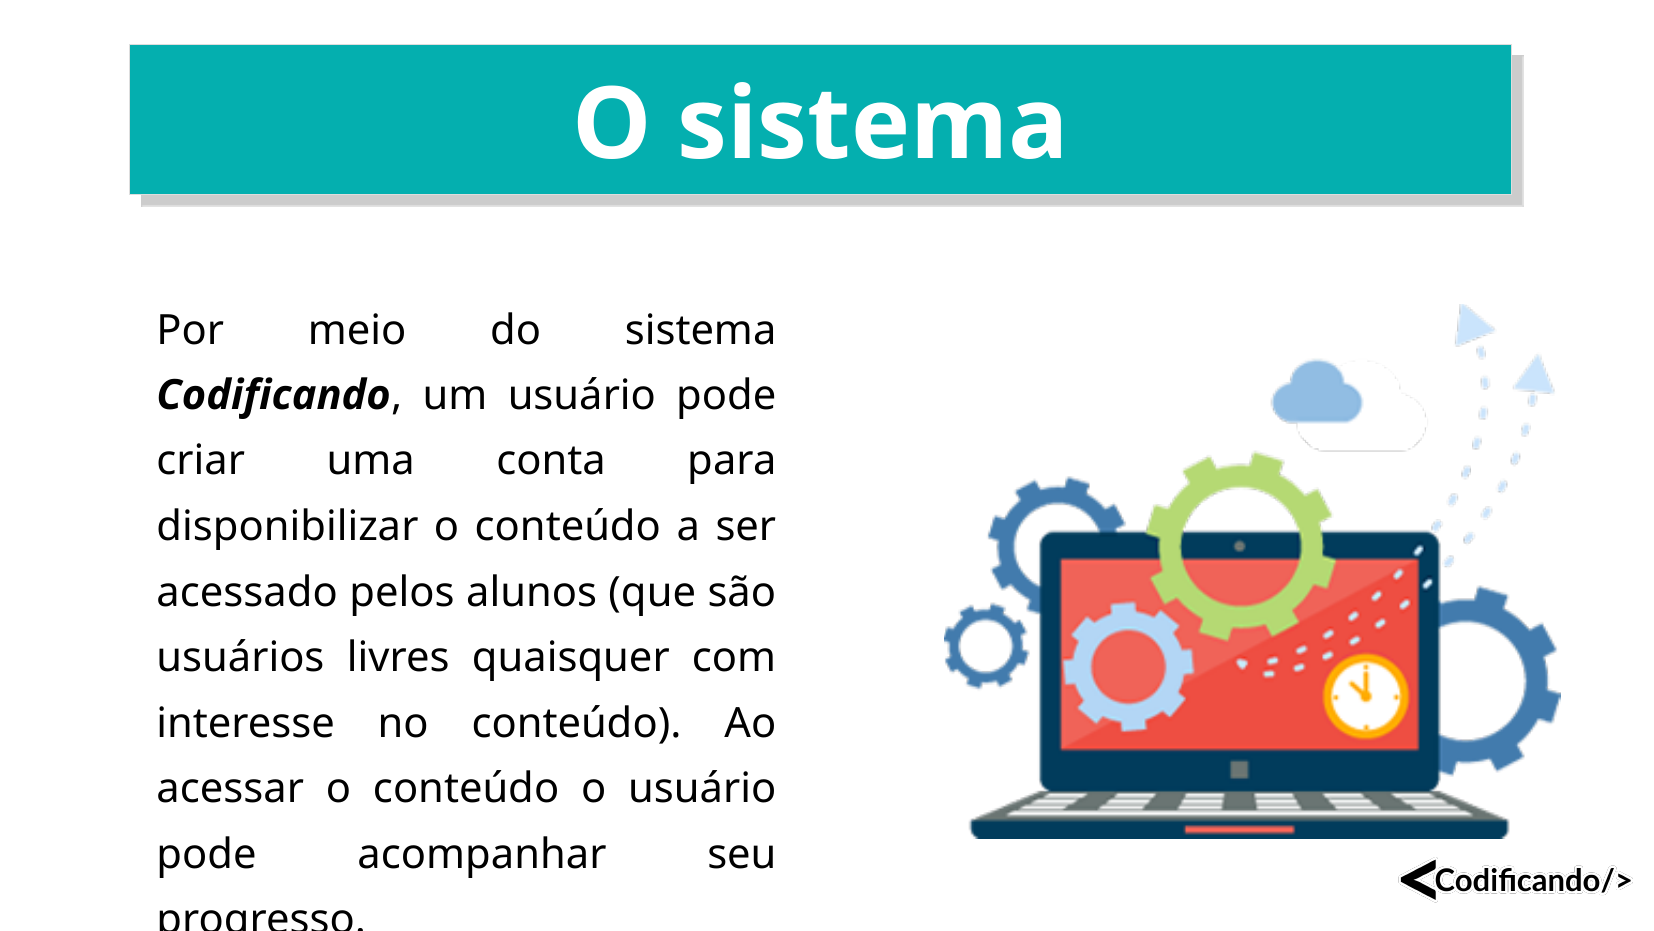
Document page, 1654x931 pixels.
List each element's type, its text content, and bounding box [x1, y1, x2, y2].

text_box Por meio do sistema Codificando, um usuário pode criar uma conta para disponibilizar o conteúdo a ser acessado pelos alunos (que são usuários livres quaisquer com interesse no conteúdo). Ao acessar o conteúdo o usuário pode acompanhar seu progresso. [141, 283, 792, 849]
picture [944, 304, 1654, 931]
text_box O sistema [129, 44, 1512, 195]
